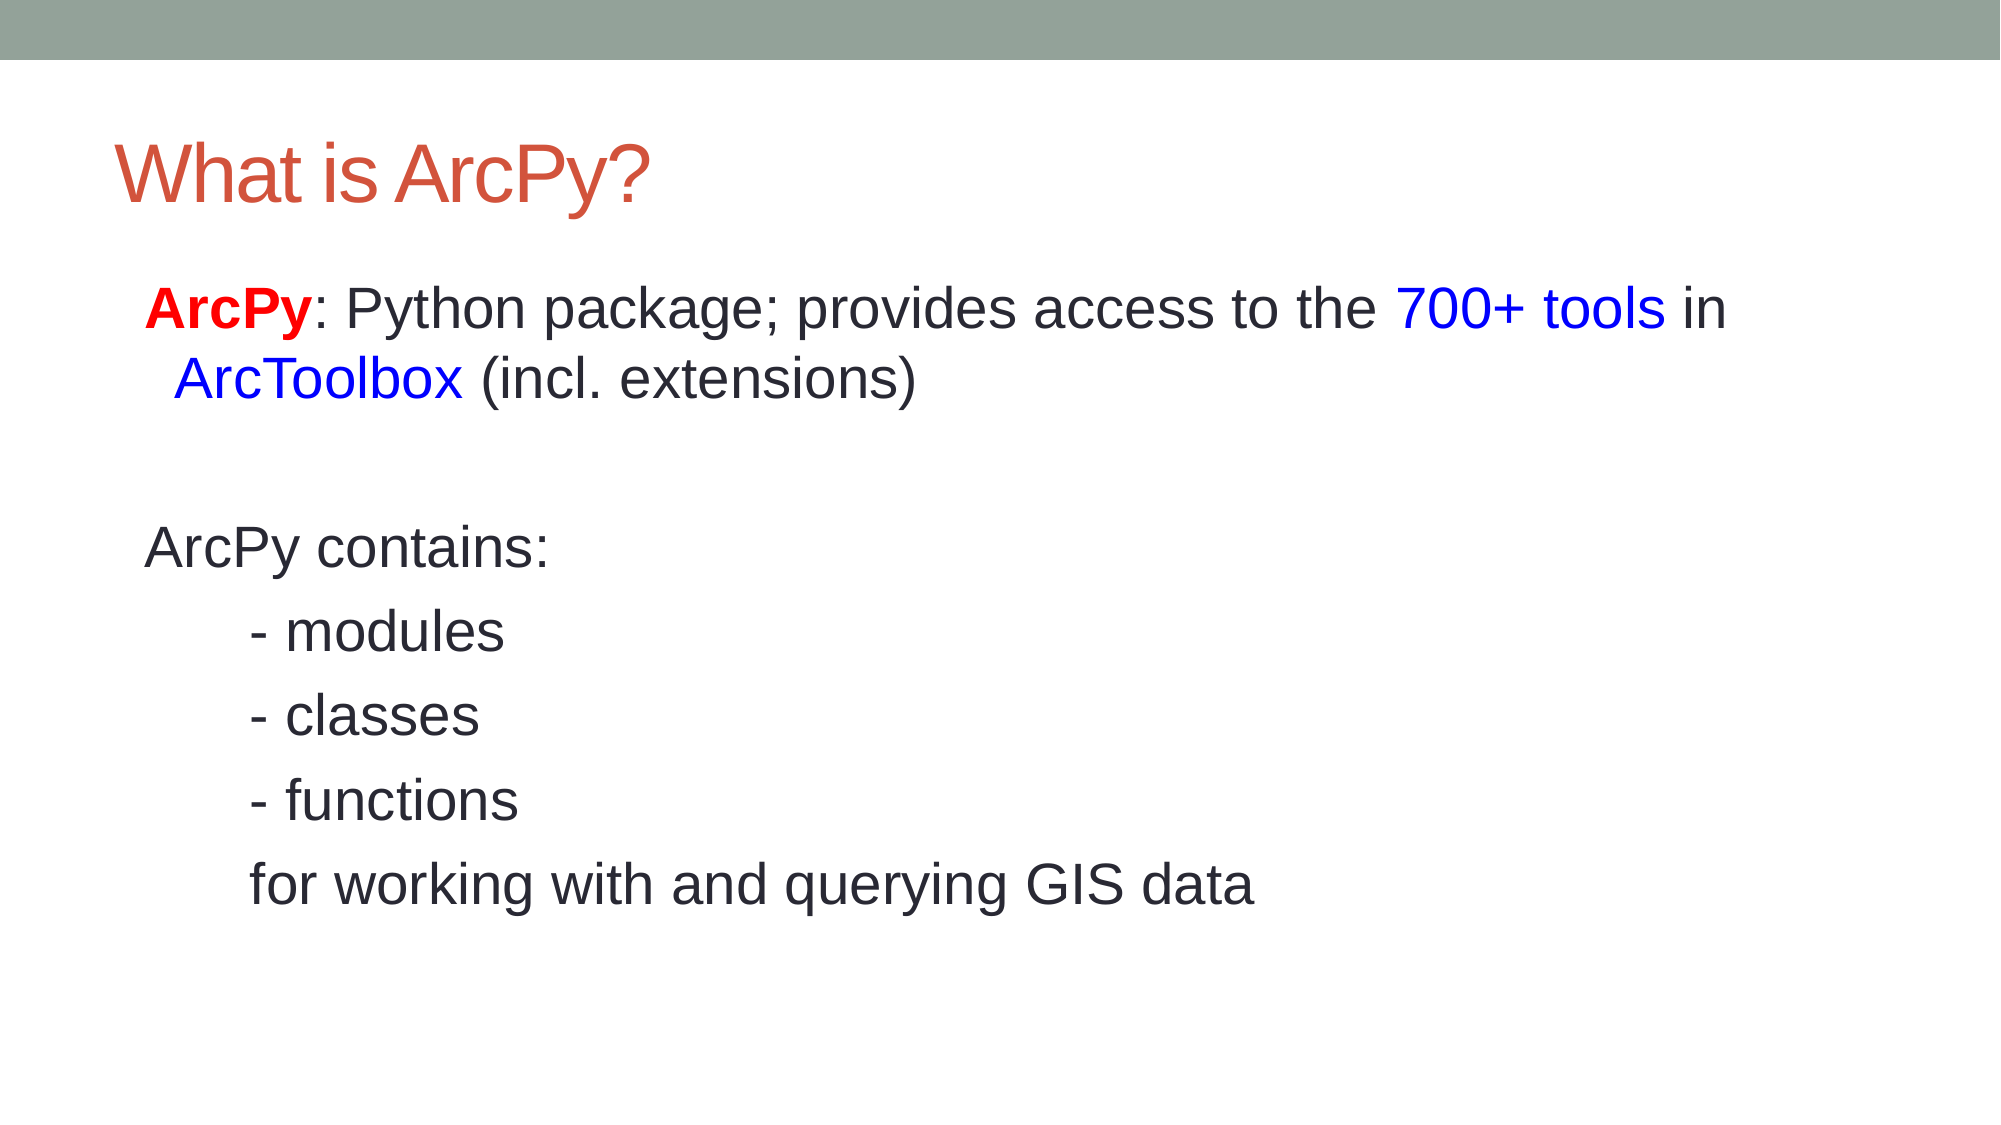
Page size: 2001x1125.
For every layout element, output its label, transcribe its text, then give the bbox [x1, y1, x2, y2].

list ArcPy: Python package; provides access to the 700+ tools in ArcToolbox (incl. extensions) ArcPy contains: - modules - classes - functions for working with and querying GIS data [99, 262, 1900, 1063]
title What is ArcPy? [99, 87, 1900, 251]
